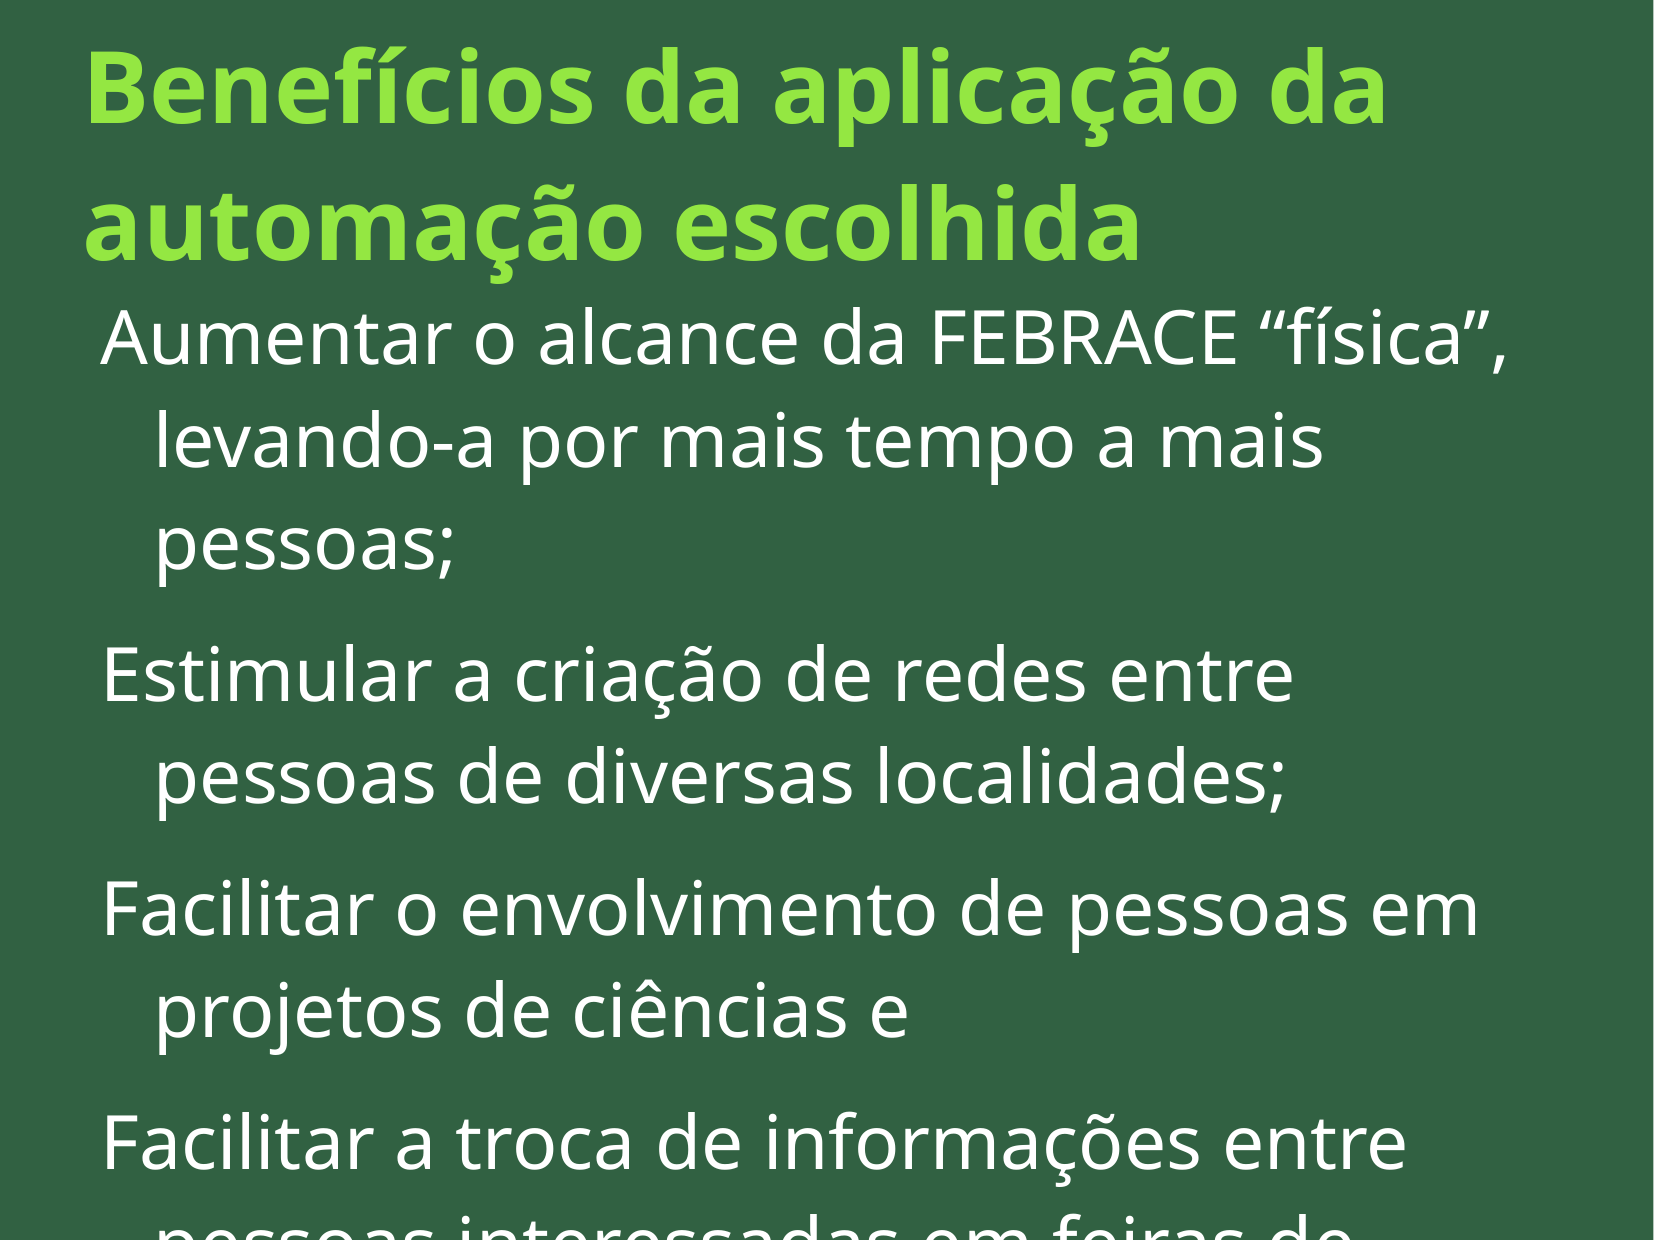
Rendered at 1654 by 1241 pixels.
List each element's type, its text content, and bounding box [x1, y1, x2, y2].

title Benefícios da aplicação da automação escolhida [82, 36, 1571, 269]
list Aumentar o alcance da FEBRACE “física”, levando-a por mais tempo a mais pessoas; Estimular a criação de redes entre pessoas de diversas localidades; Facilitar o envolvimento de pessoas em projetos de ciências e Facilitar a troca de informações entre pessoas interessadas em feiras de ciências. [82, 284, 1571, 1070]
